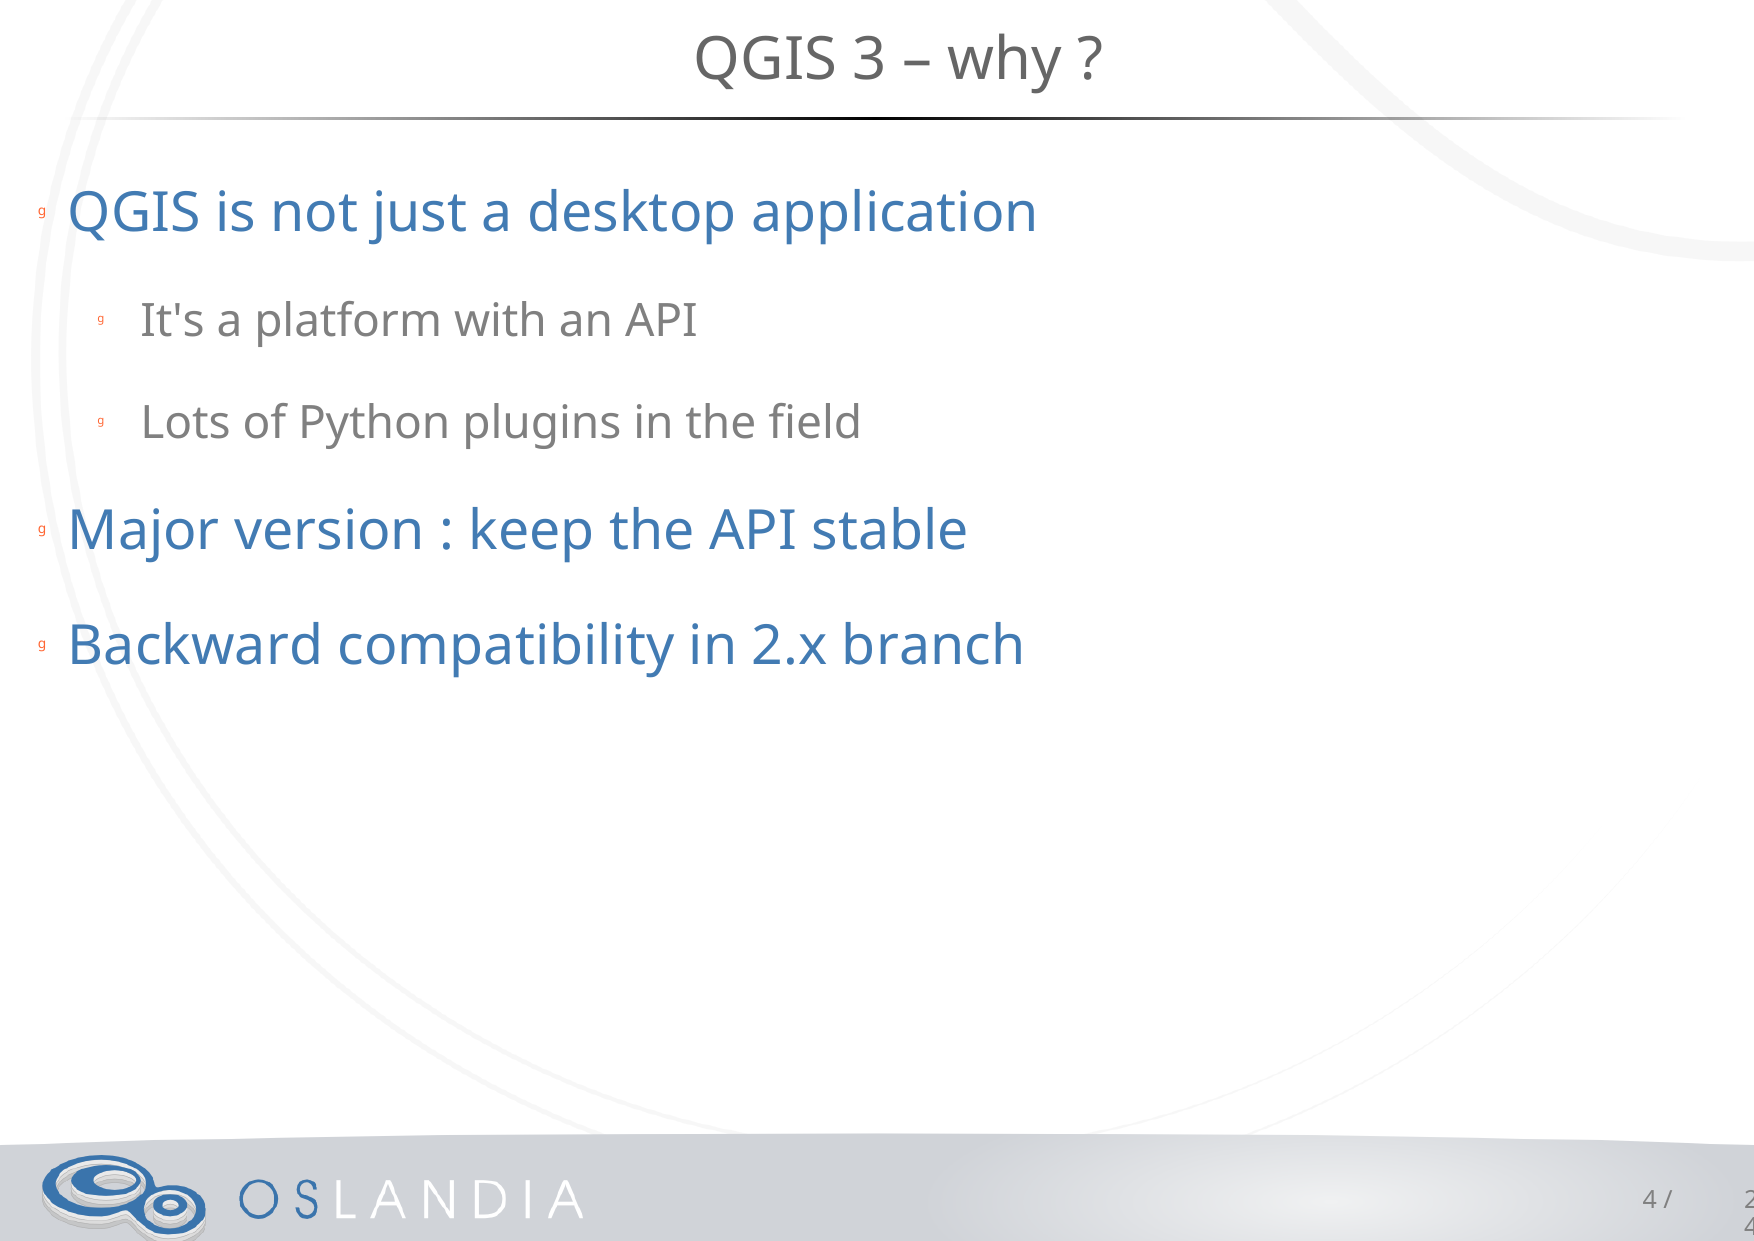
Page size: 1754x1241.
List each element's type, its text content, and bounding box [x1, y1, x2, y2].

picture [0, 0, 1754, 1241]
title QGIS 3 – why ? [31, 14, 1754, 98]
list QGIS is not just a desktop application It's a platform with an API Lots of Python plugins in the field Major version : keep the API stable Backward compatibility in 2.x branch [37, 172, 1710, 1090]
picture [1747, 1221, 1753, 1229]
